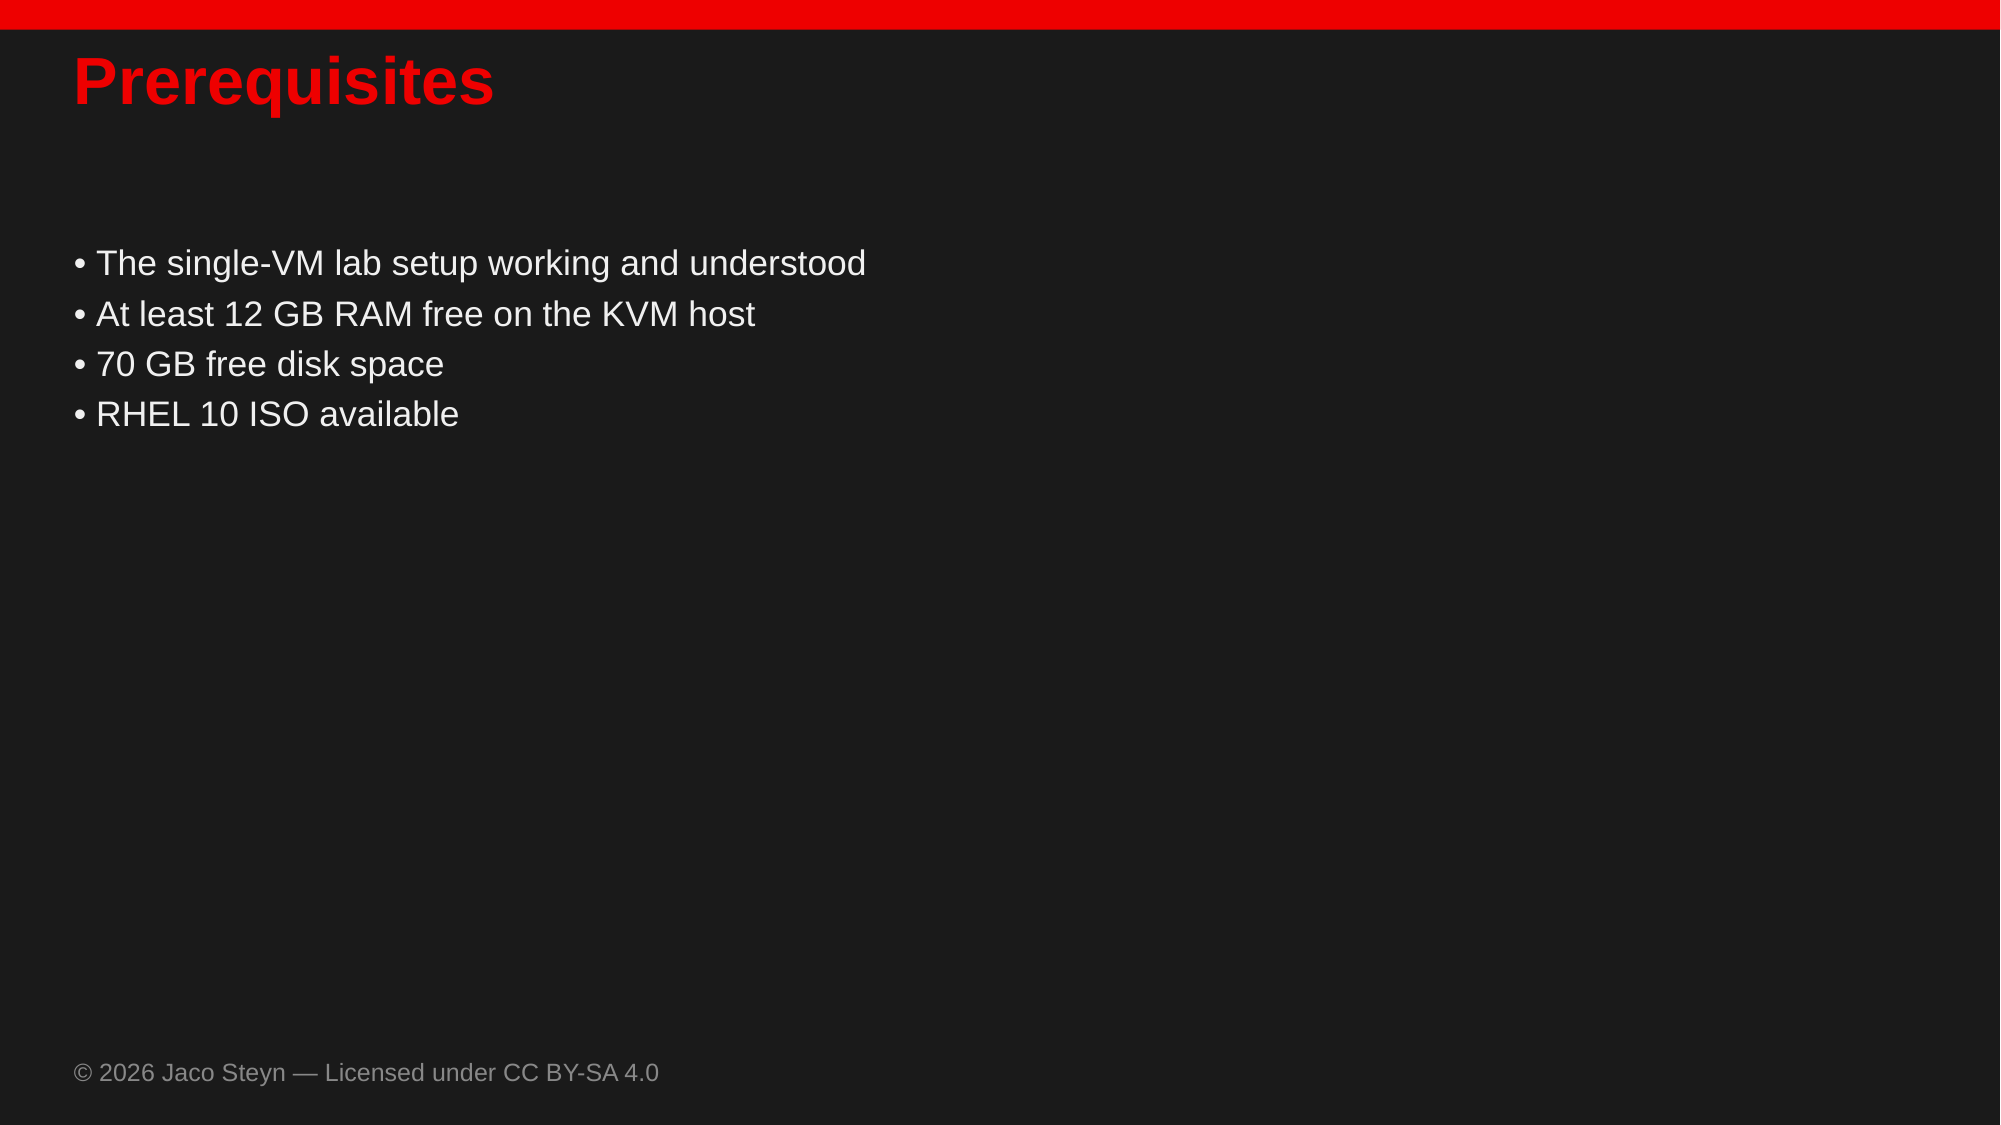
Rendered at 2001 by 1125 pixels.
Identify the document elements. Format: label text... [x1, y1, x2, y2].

text_box © 2026 Jaco Steyn — Licensed under CC BY-SA 4.0 [59, 1051, 1942, 1093]
text_box [0, 0, 2001, 30]
text_box • The single-VM lab setup working and understood • At least 12 GB RAM free on the KVM host • 70 GB free disk space • RHEL 10 ISO available [59, 236, 1942, 1037]
text_box Prerequisites [59, 36, 1942, 208]
